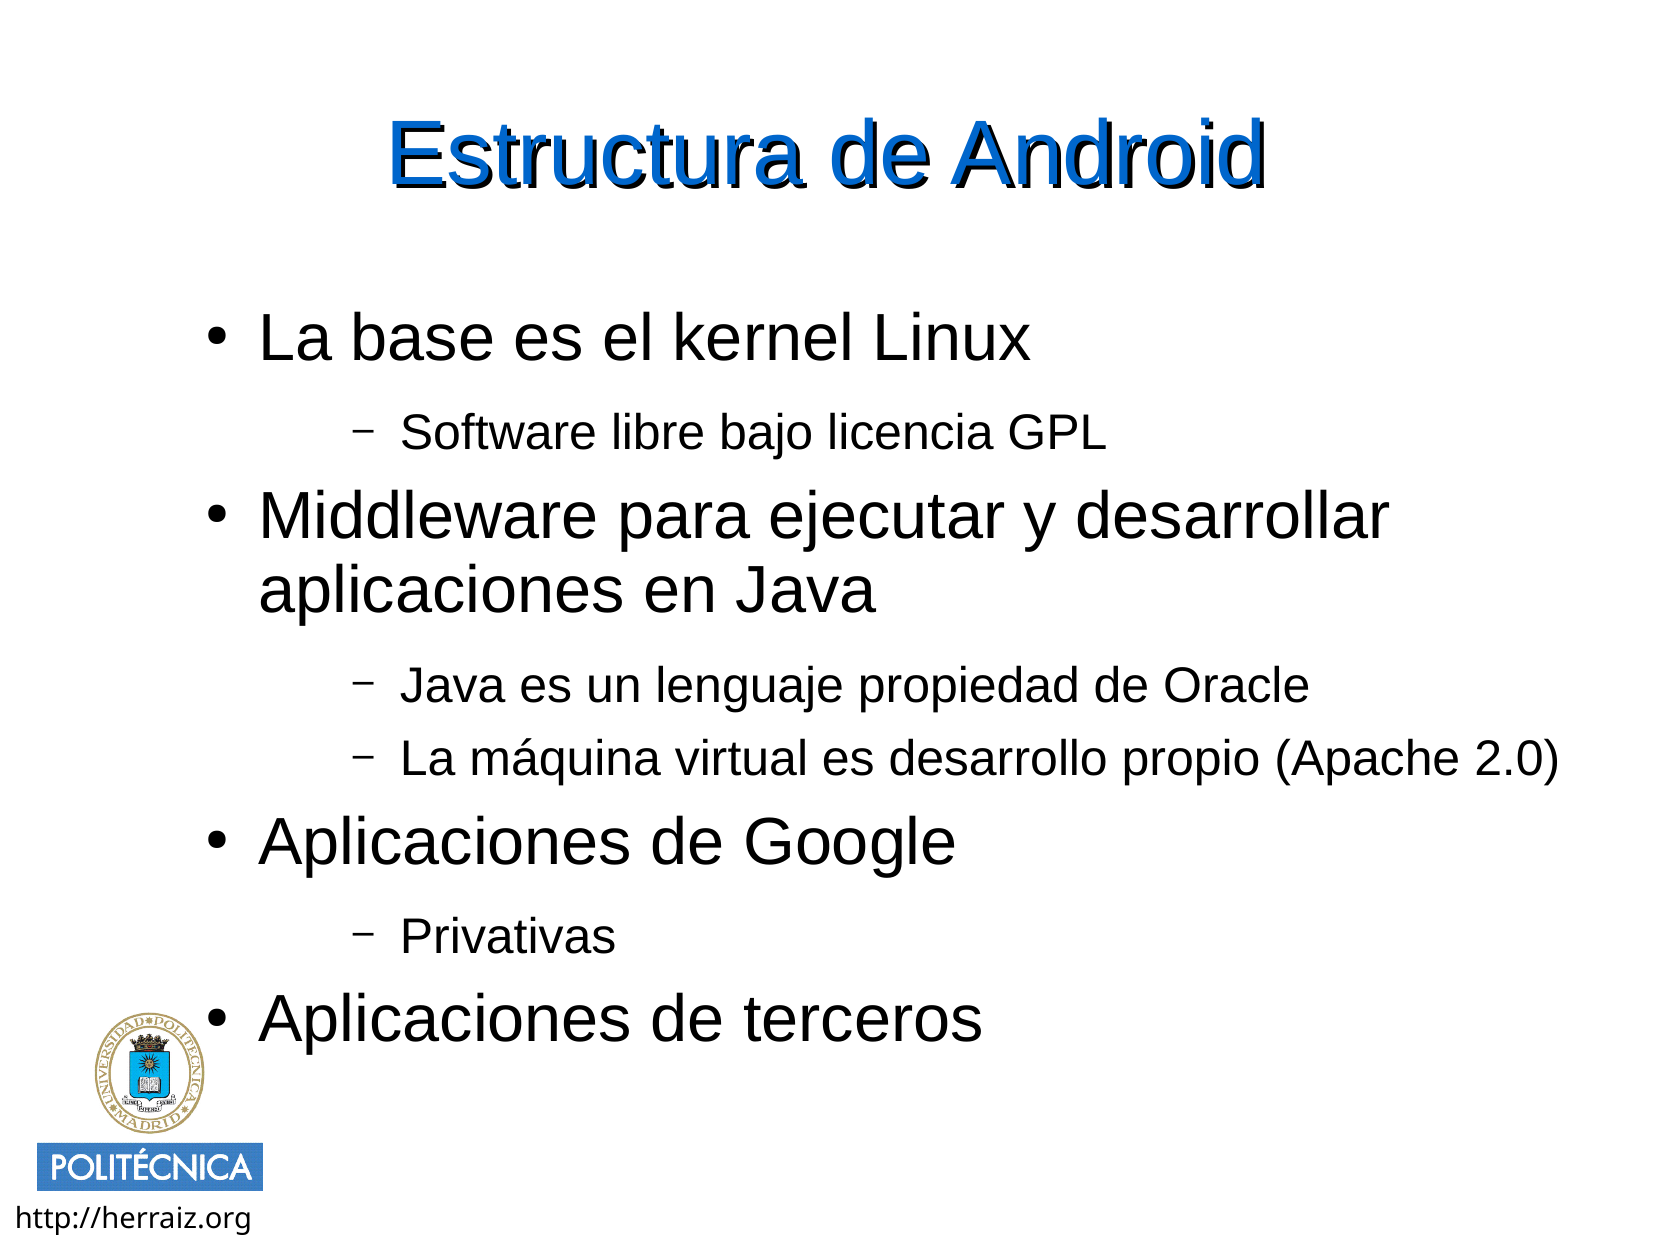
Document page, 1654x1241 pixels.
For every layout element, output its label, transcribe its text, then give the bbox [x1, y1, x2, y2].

title Estructura de Android [82, 49, 1571, 257]
list La base es el kernel Linux Software libre bajo licencia GPL Middleware para ejecutar y desarrollar aplicaciones en Java Java es un lenguaje propiedad de Oracle La máquina virtual es desarrollo propio (Apache 2.0) Aplicaciones de Google Privativas Aplicaciones de terceros [187, 300, 1654, 1119]
picture [37, 1012, 263, 1191]
